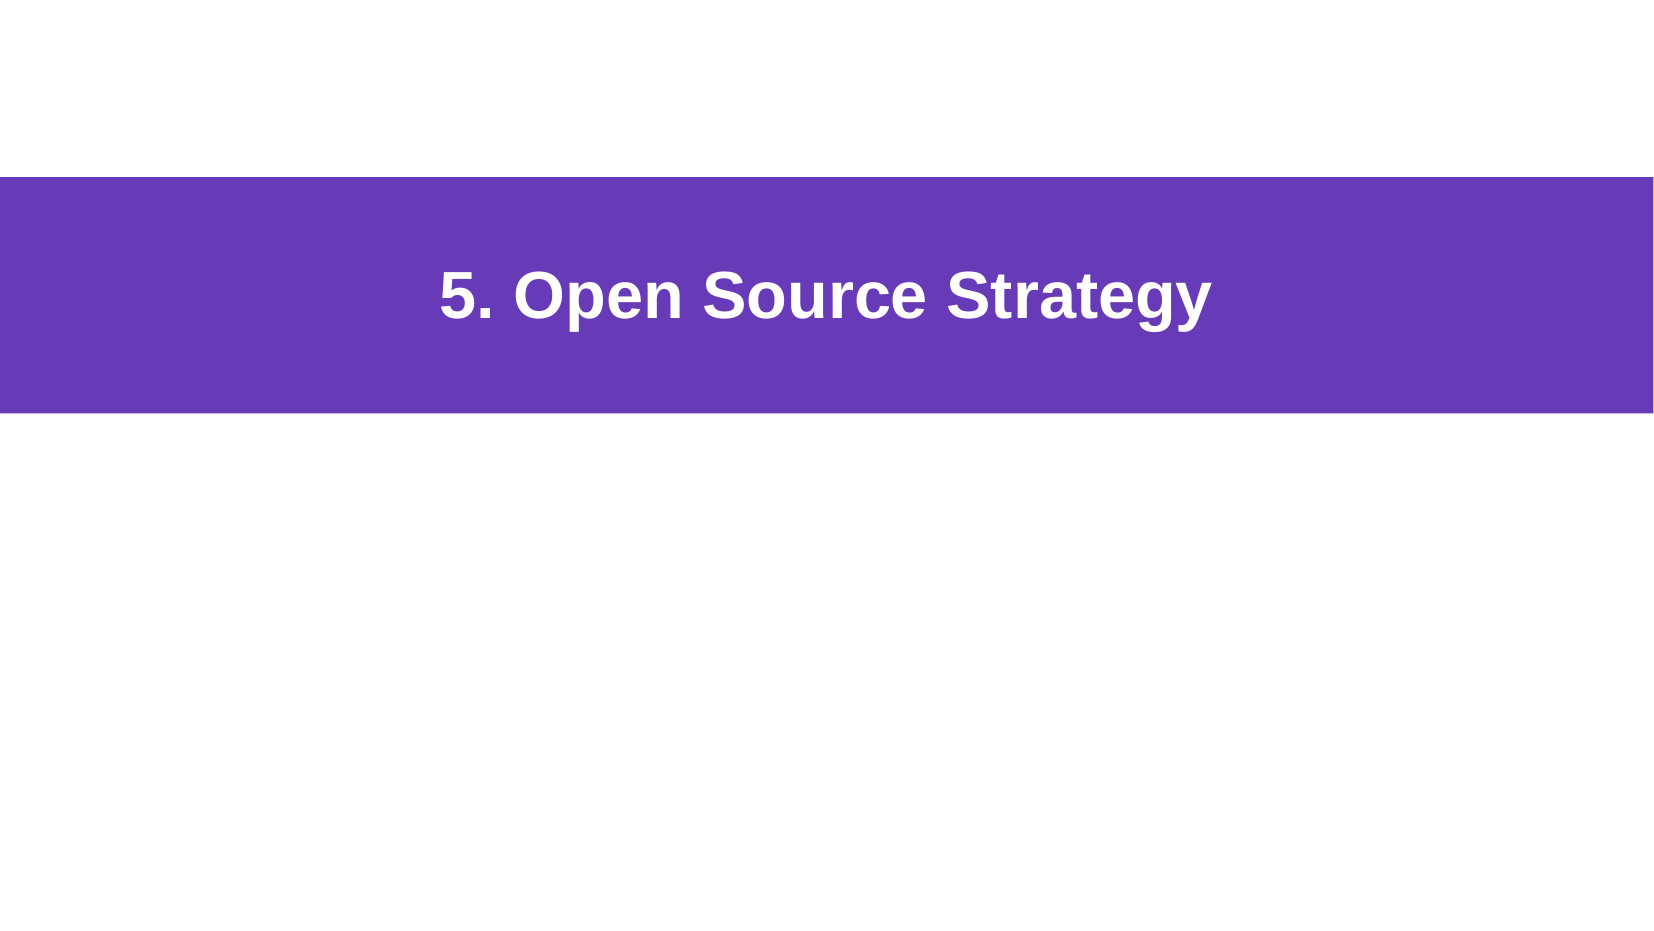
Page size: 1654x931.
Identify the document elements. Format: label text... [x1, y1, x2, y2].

title 5. Open Source Strategy [0, 177, 1654, 414]
